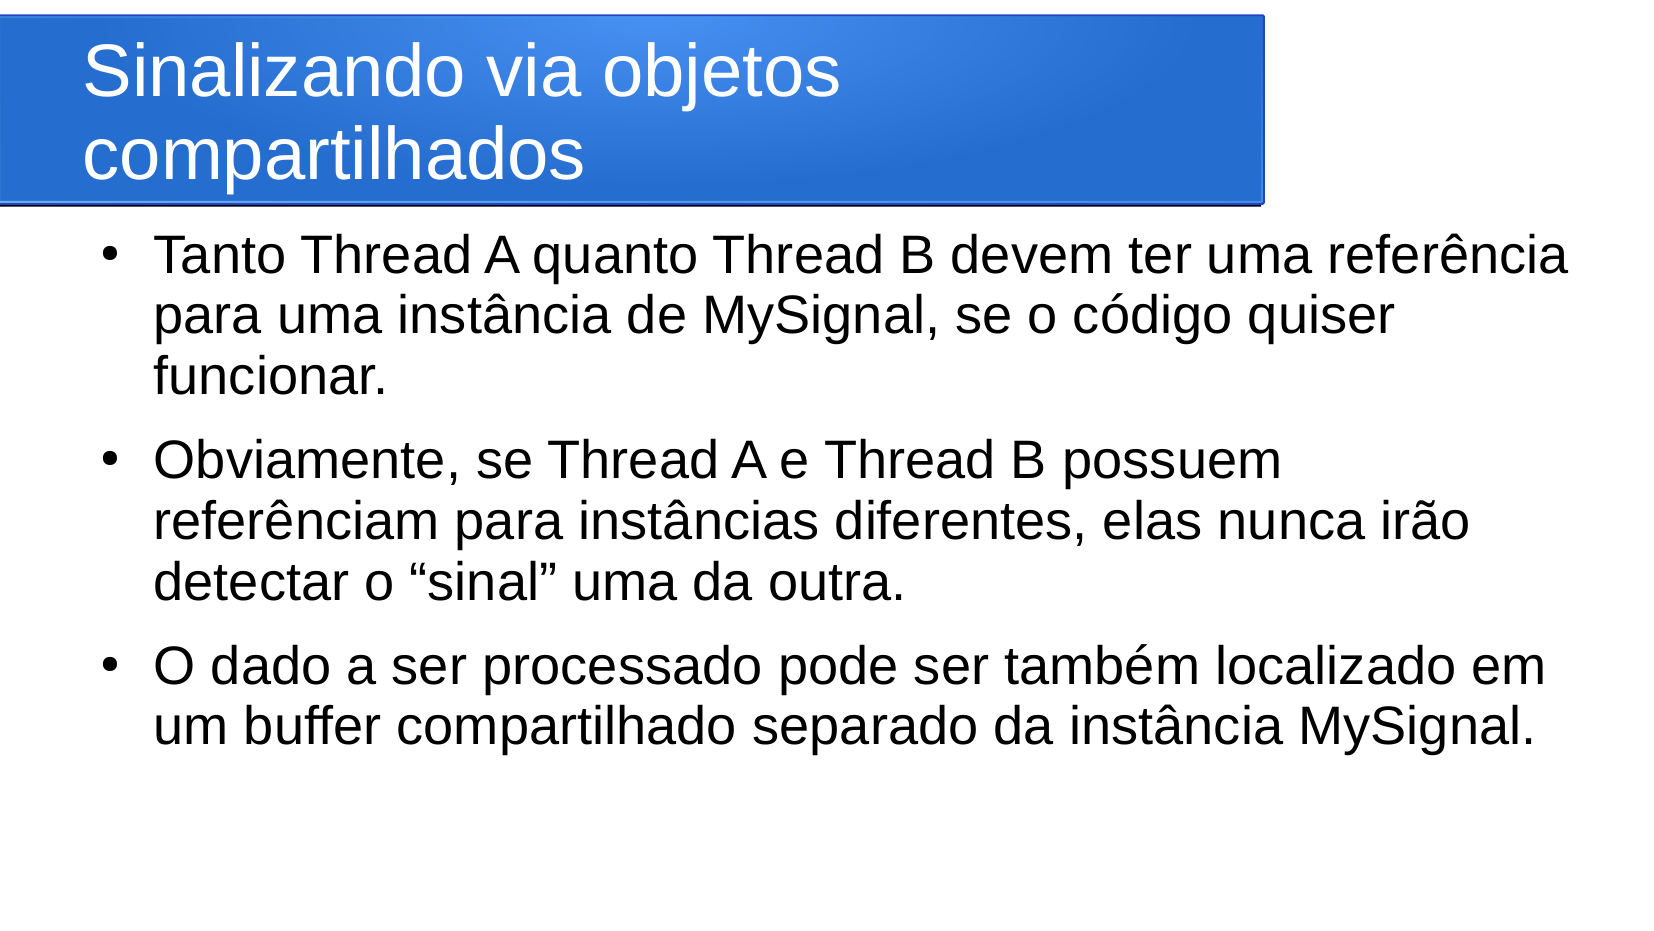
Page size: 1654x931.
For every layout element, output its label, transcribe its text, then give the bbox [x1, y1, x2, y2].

list Tanto Thread A quanto Thread B devem ter uma referência para uma instância de MySignal, se o código quiser funcionar. Obviamente, se Thread A e Thread B possuem referênciam para instâncias diferentes, elas nunca irão detectar o “sinal” uma da outra. O dado a ser processado pode ser também localizado em um buffer compartilhado separado da instância MySignal. [82, 224, 1571, 764]
title Sinalizando via objetos compartilhados [82, 29, 1235, 196]
